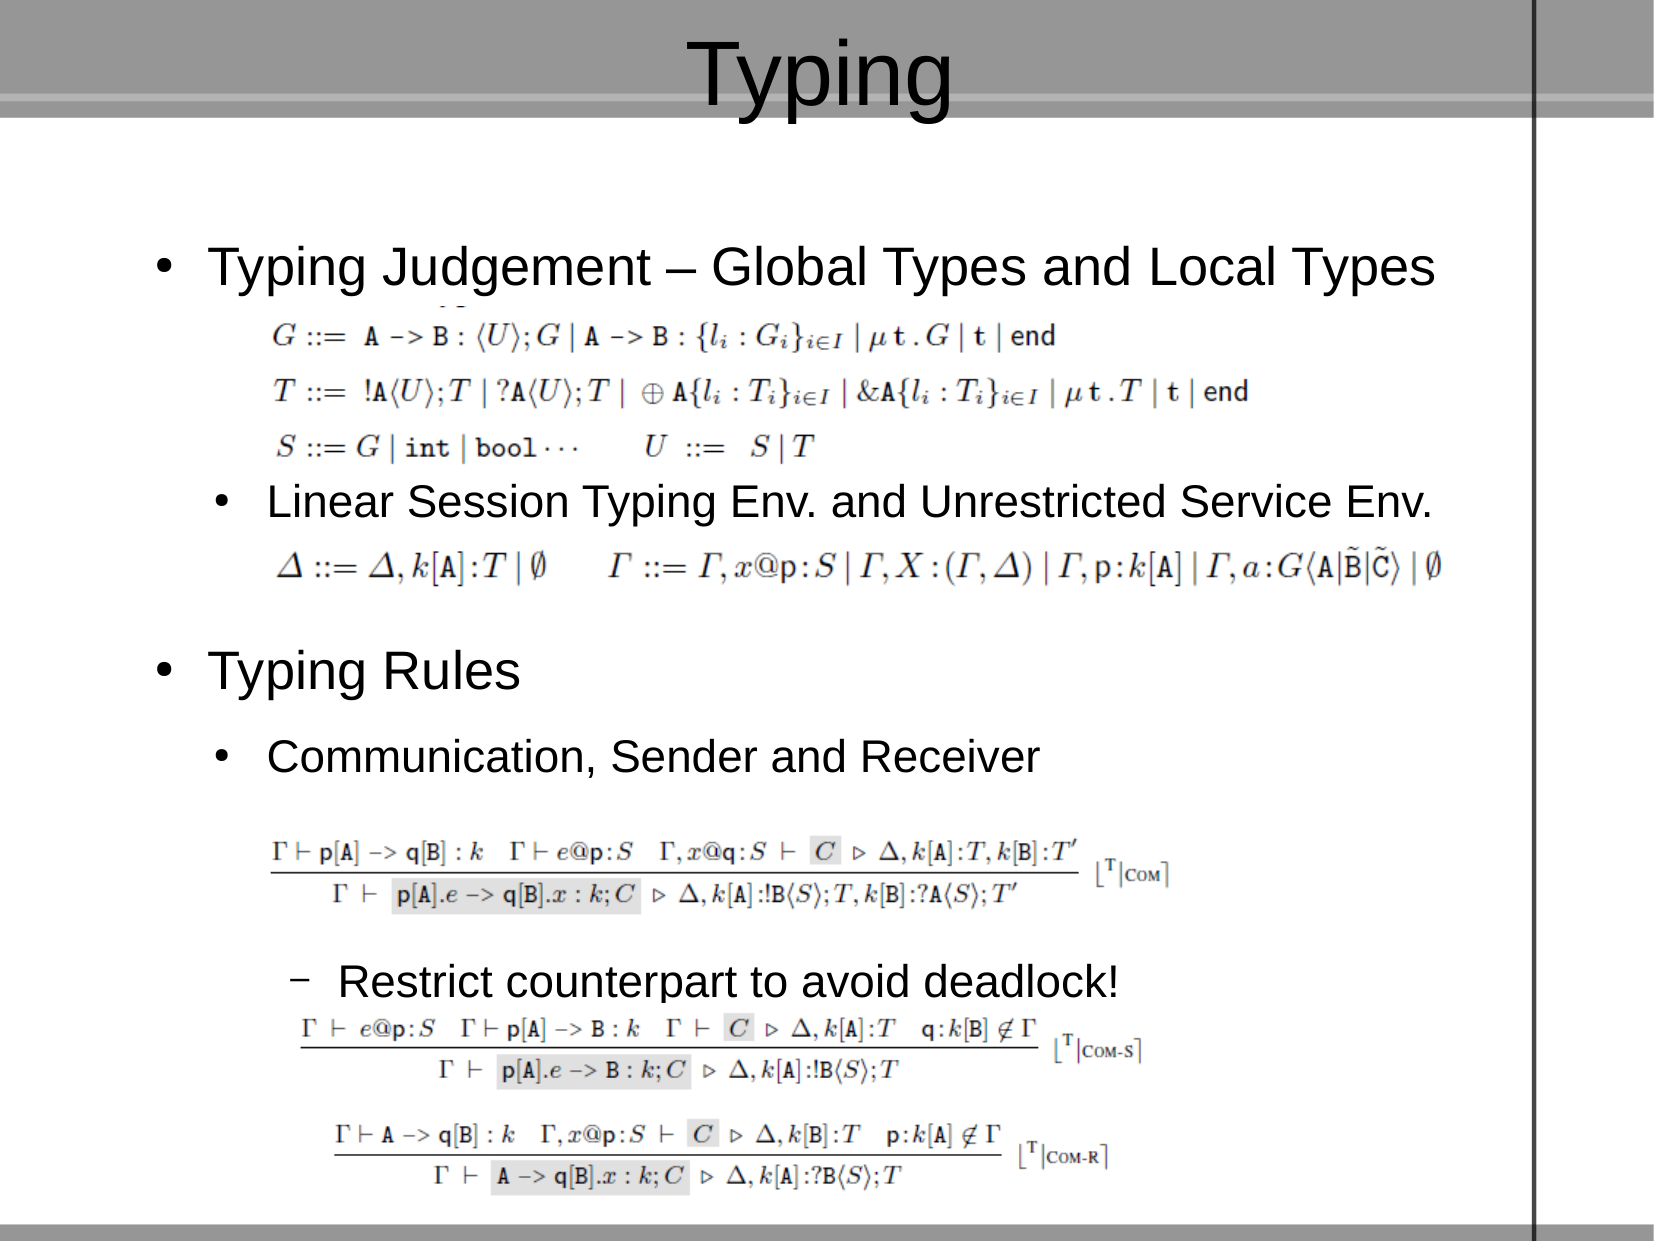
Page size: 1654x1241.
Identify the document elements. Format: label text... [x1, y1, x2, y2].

title Typing [76, 0, 1565, 178]
list Typing Judgement – Global Types and Local Types Linear Session Typing Env. and Unrestricted Service Env. Typing Rules Communication, Sender and Receiver Restrict counterpart to avoid deadlock! [124, 236, 1506, 1018]
picture [0, 0, 1654, 1241]
